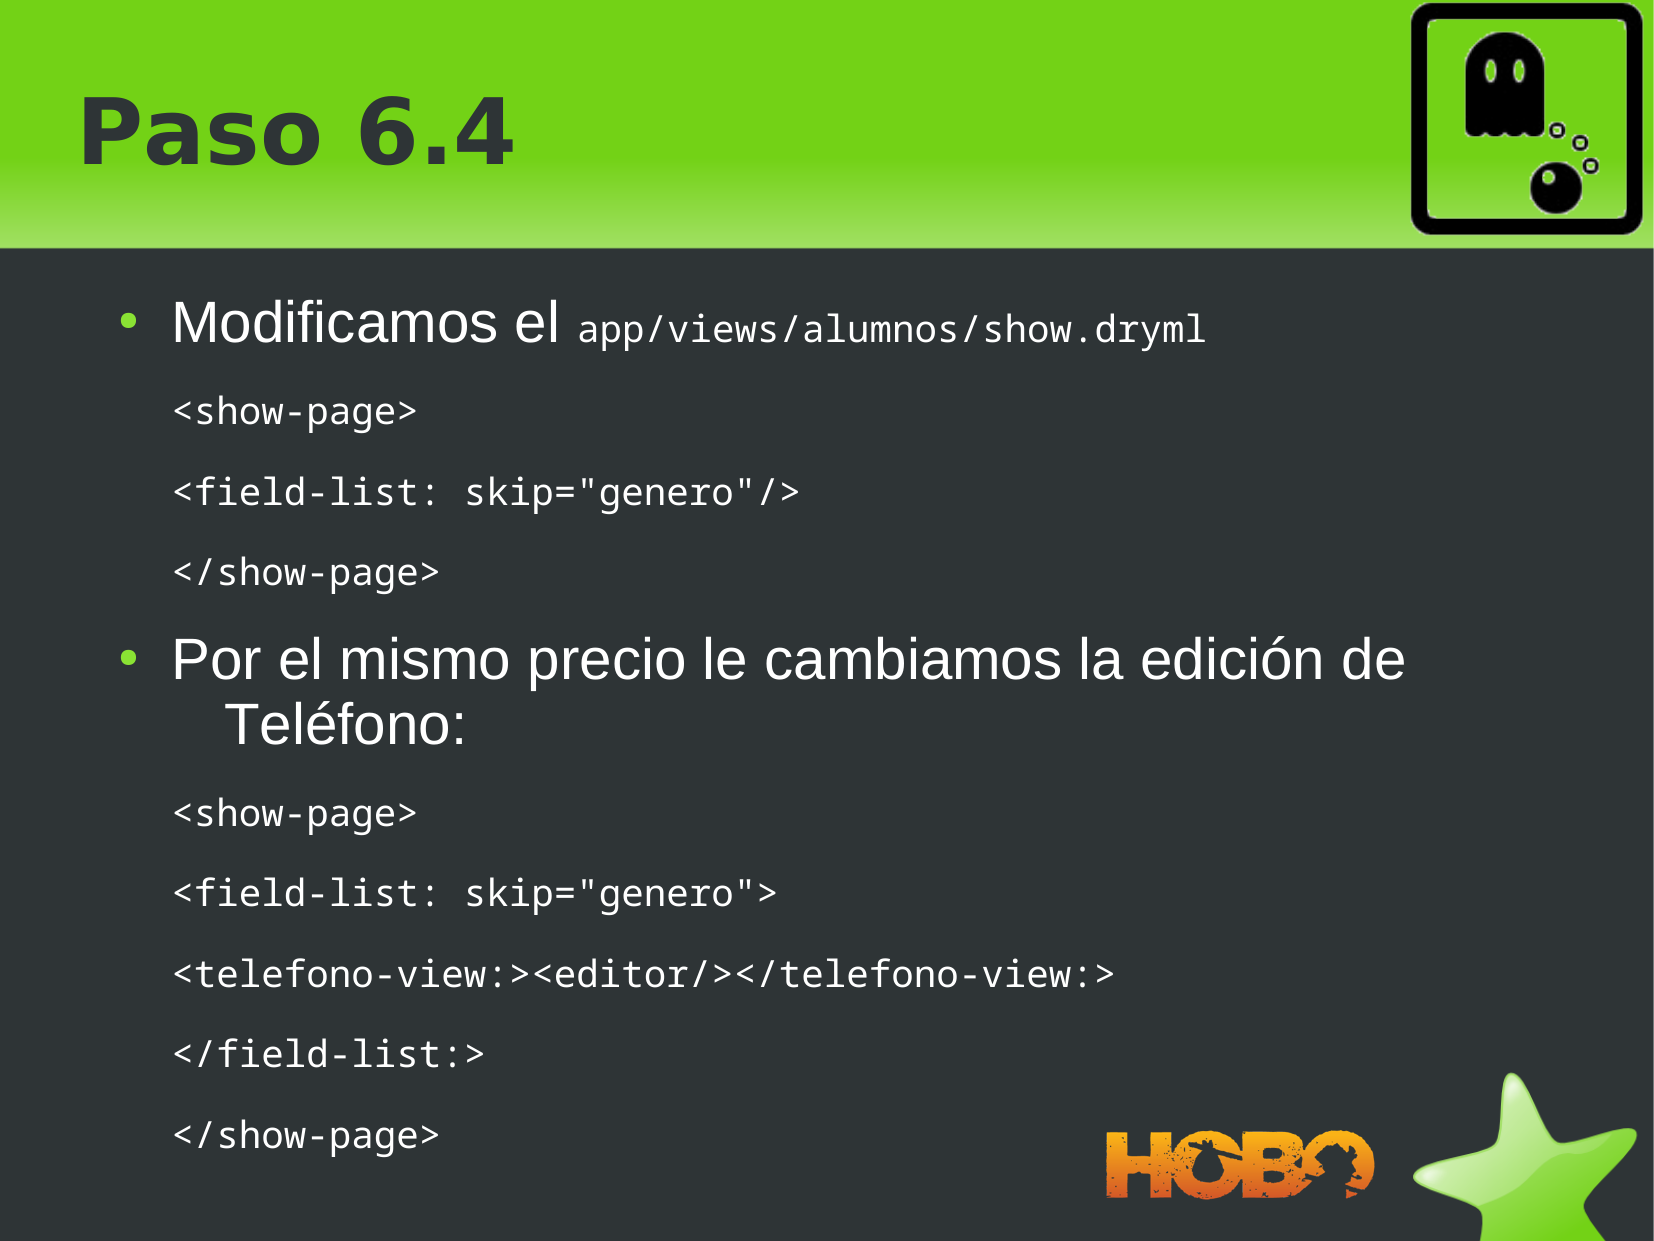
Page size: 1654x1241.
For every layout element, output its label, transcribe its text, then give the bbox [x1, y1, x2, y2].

list Modificamos el app/views/alumnos/show.dryml <show-page> <field-list: skip="genero"/> </show-page> Por el mismo precio le cambiamos la edición de Teléfono: <show-page> <field-list: skip="genero"> <telefono-view:><editor/></telefono-view:> </field-list:> </show-page> [82, 290, 1571, 1109]
picture [0, 0, 1654, 1241]
title Paso 6.4 [76, 29, 1565, 237]
